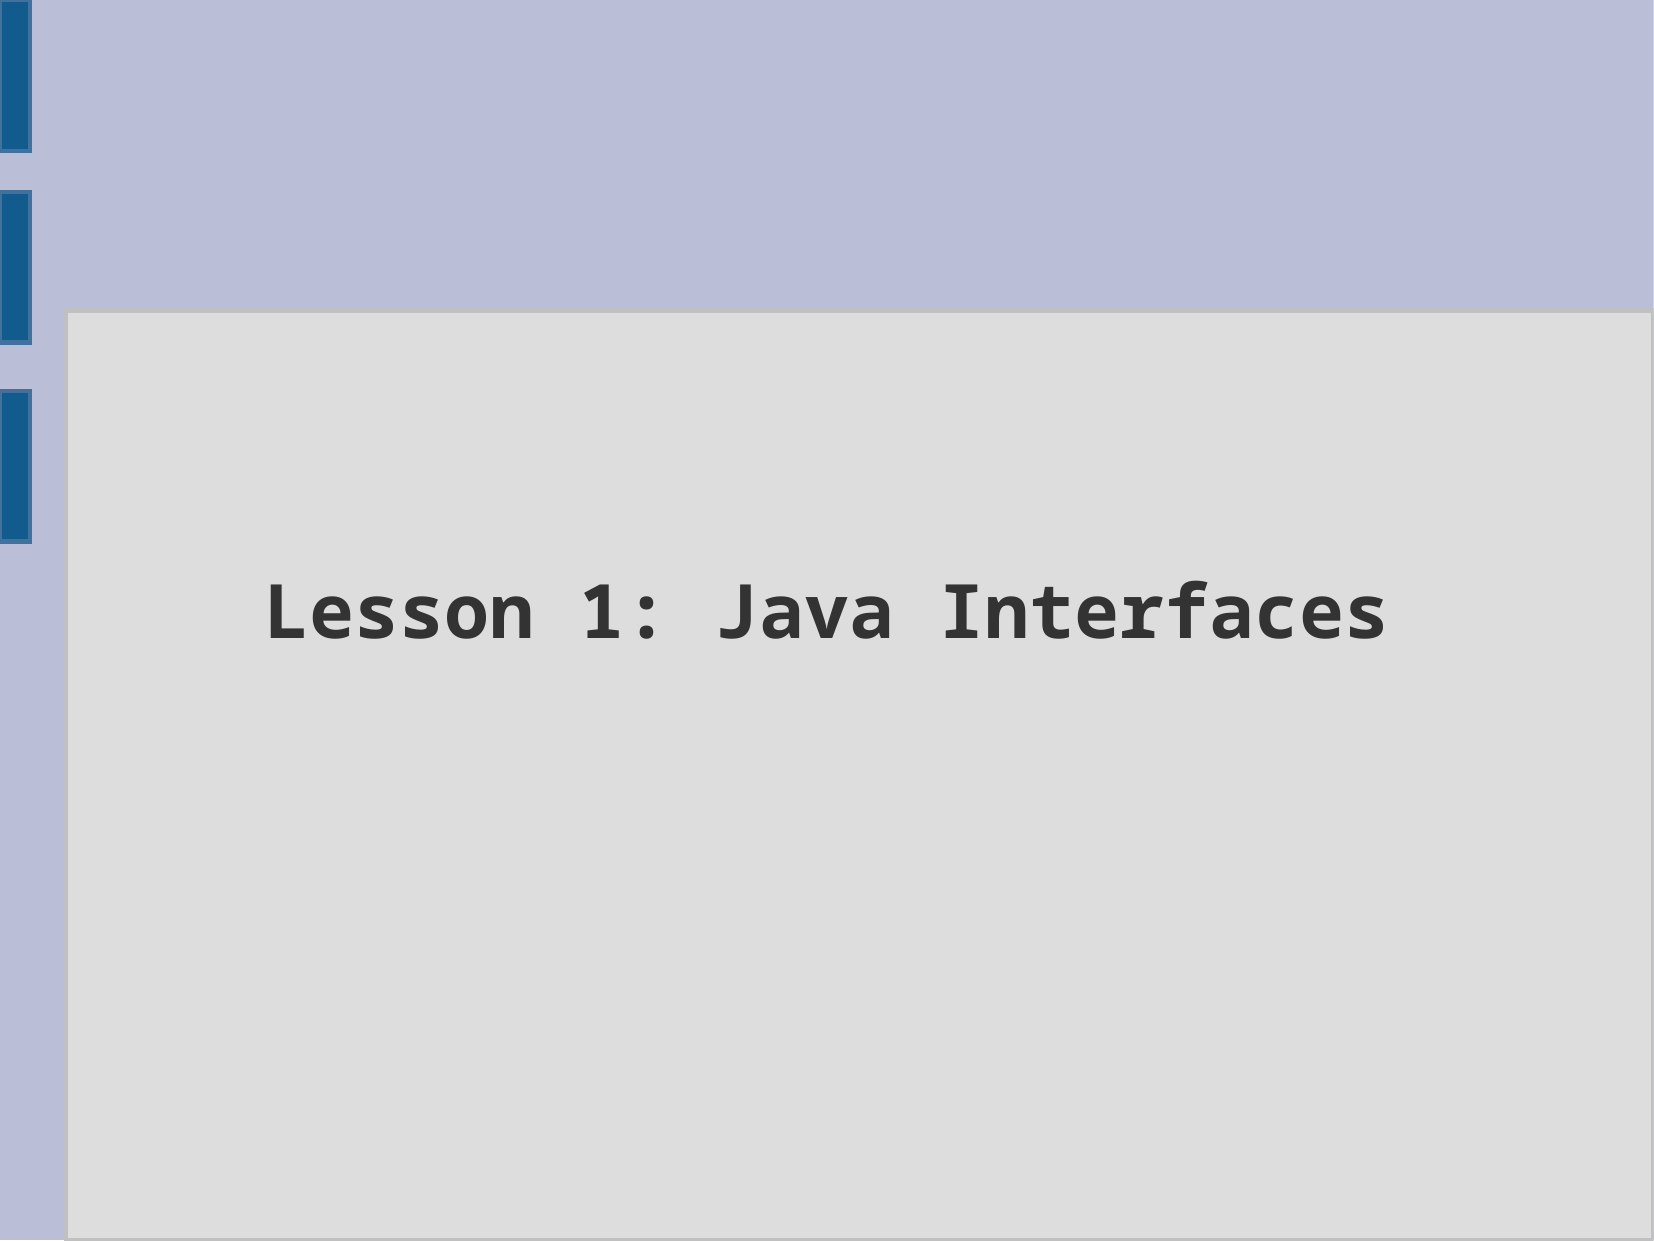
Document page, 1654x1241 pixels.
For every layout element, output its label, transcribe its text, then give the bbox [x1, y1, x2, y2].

subtitle Lesson 1: Java Interfaces [121, 91, 1534, 1127]
